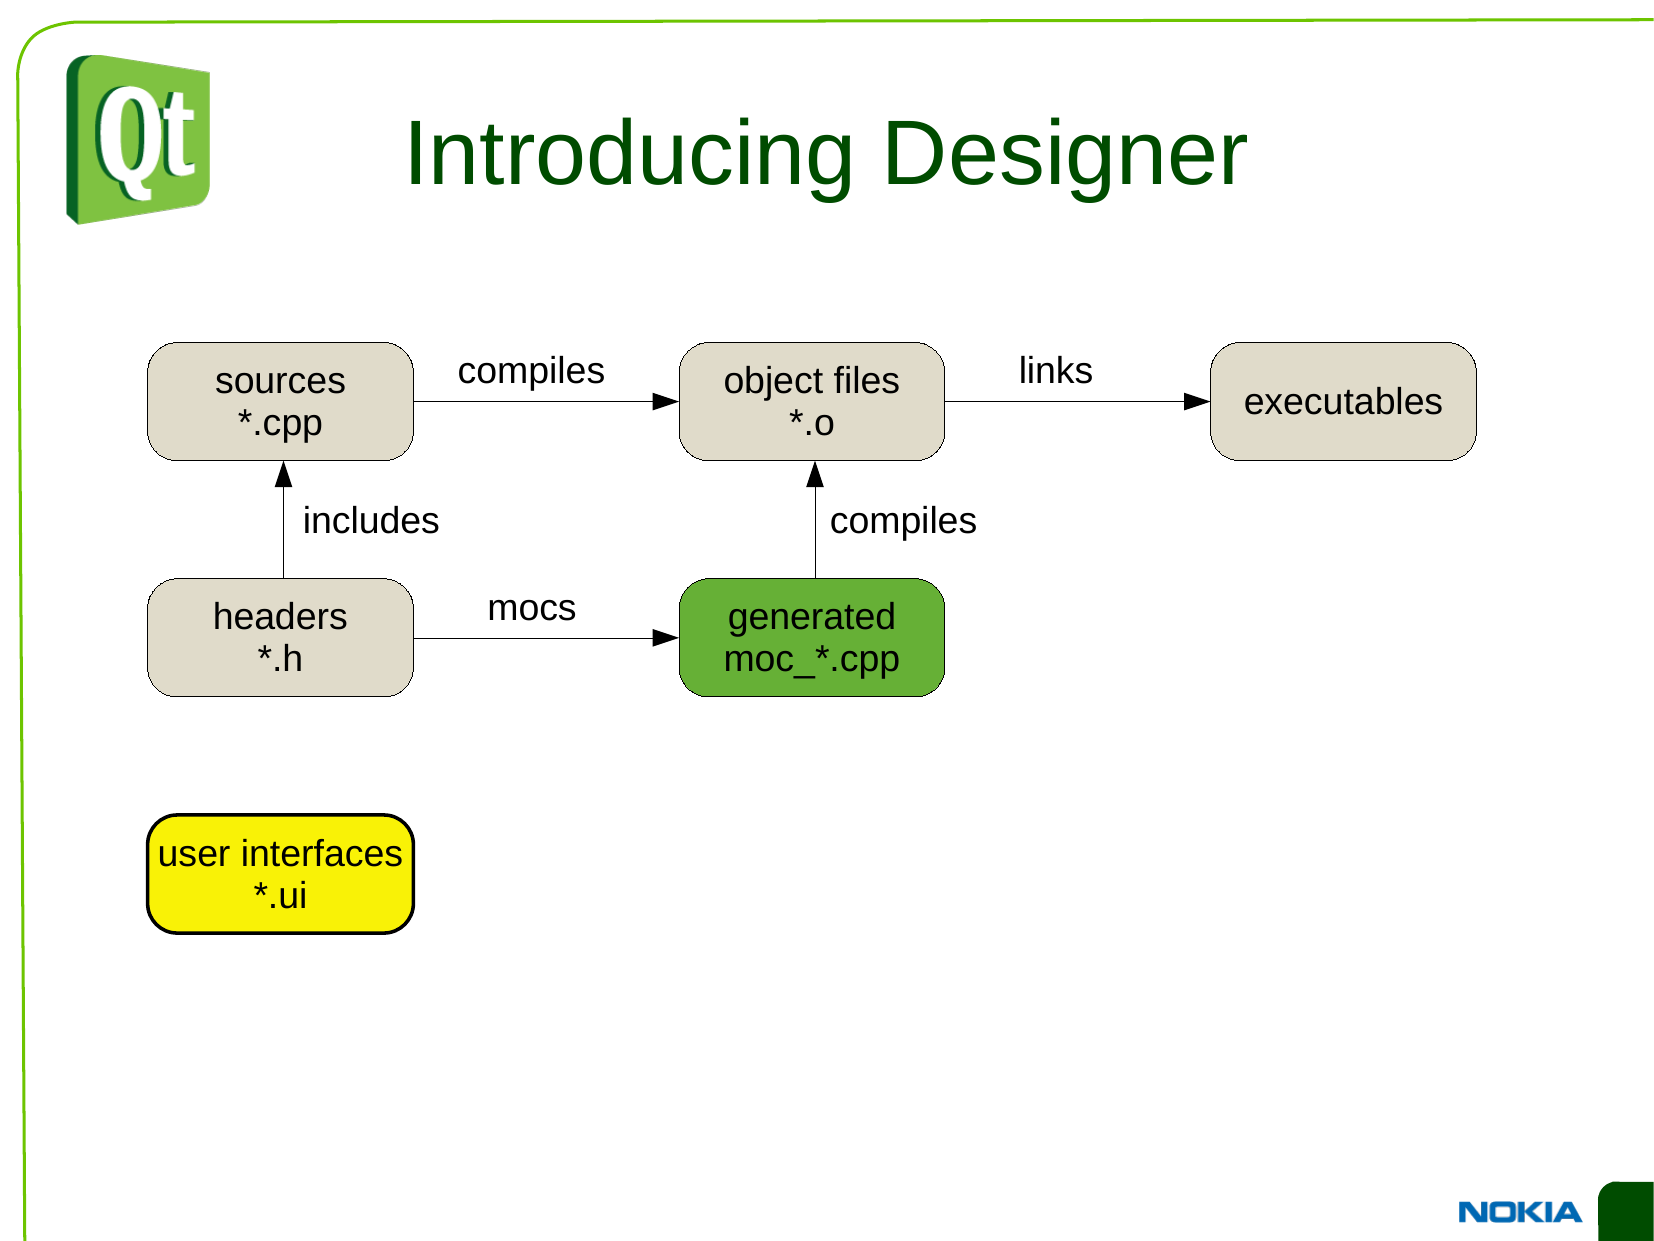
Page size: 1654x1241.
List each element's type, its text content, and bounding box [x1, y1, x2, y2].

text_box generated moc_*.cpp [679, 578, 945, 697]
text_box links [1003, 342, 1182, 400]
text_box user interfaces *.ui [147, 814, 414, 934]
text_box mocs [472, 578, 650, 638]
text_box sources *.cpp [147, 342, 414, 461]
picture [66, 55, 210, 225]
text_box headers *.h [147, 578, 414, 697]
text_box compiles [816, 492, 1034, 550]
picture [1459, 1201, 1583, 1223]
text_box executables [1210, 342, 1477, 461]
text_box includes [288, 492, 455, 550]
text_box compiles [442, 342, 650, 400]
title Introducing Designer [82, 56, 1571, 250]
text_box object files *.o [679, 342, 945, 461]
